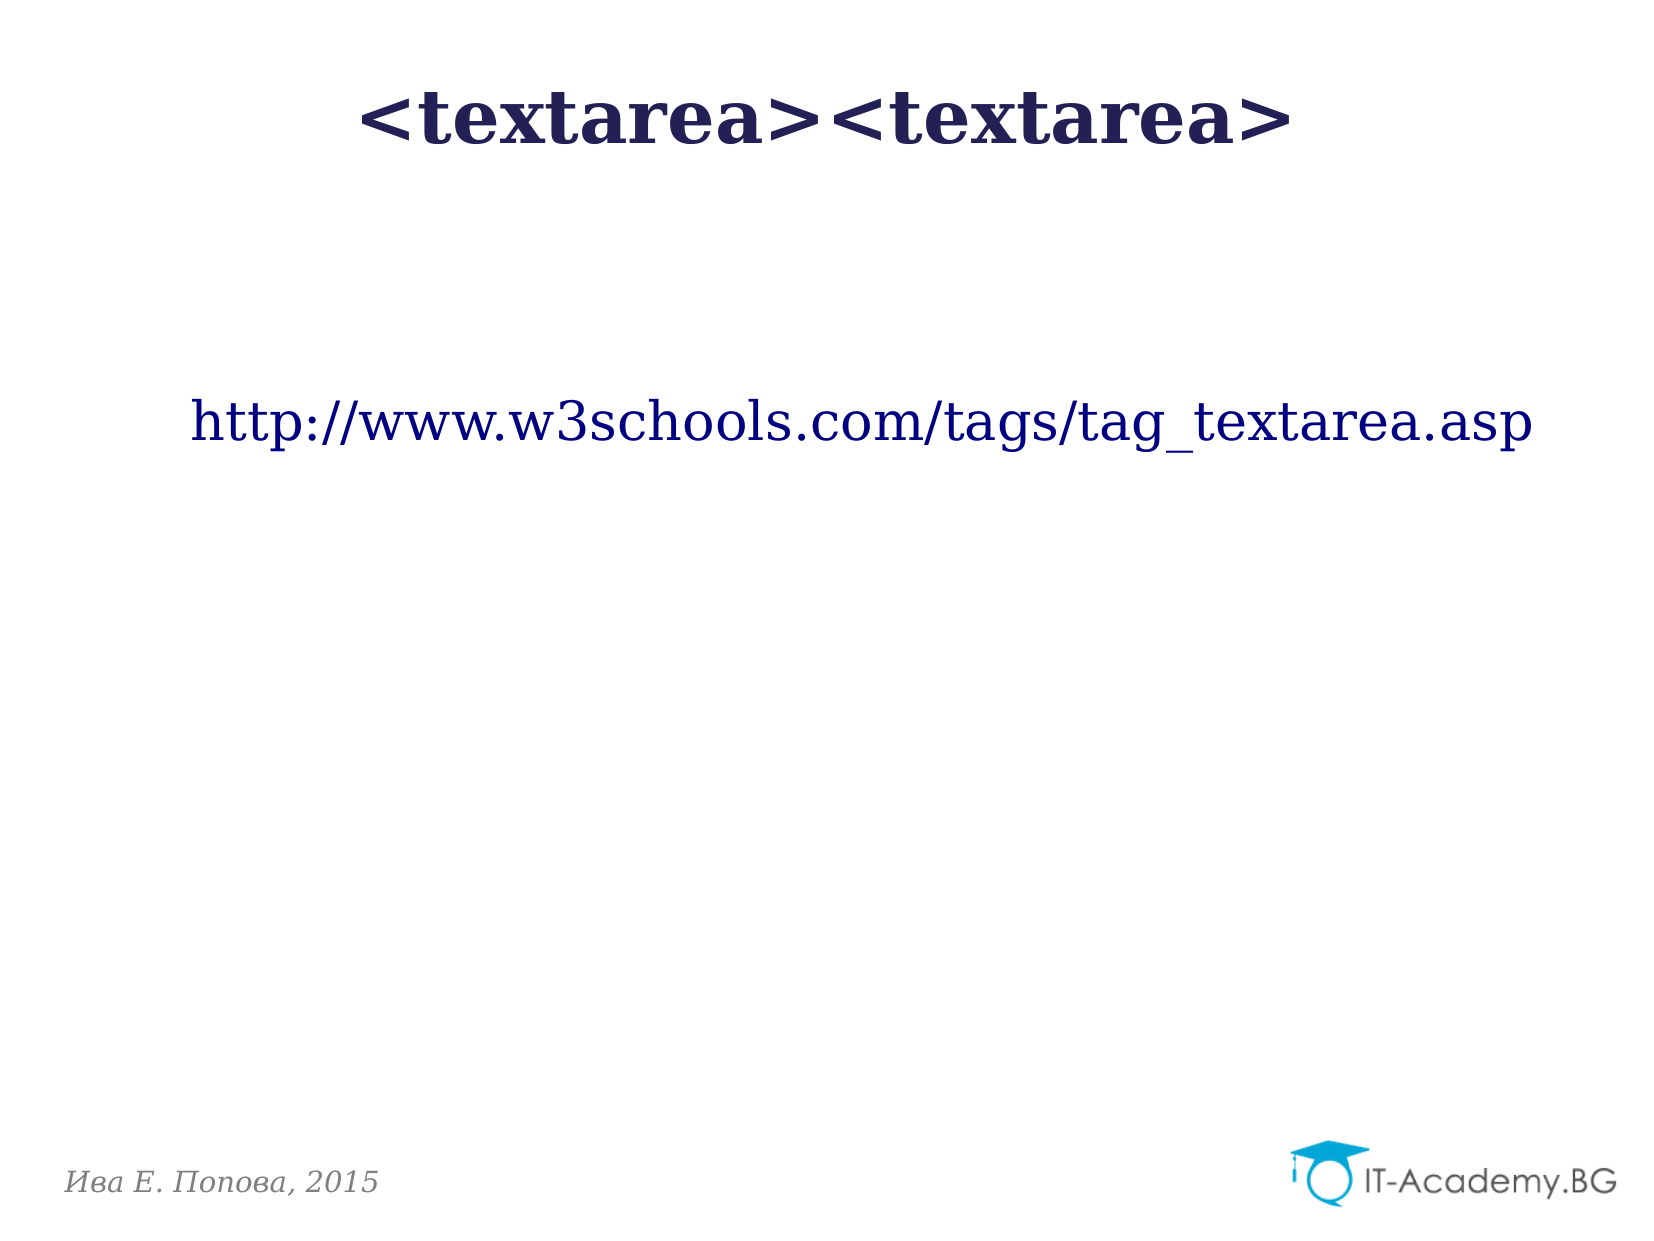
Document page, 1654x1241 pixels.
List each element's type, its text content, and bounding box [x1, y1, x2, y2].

picture [1289, 1139, 1618, 1215]
list http://www.w3schools.com/tags/tag_textarea.asp [120, 390, 1546, 556]
title <textarea><textarea> [82, 55, 1571, 181]
